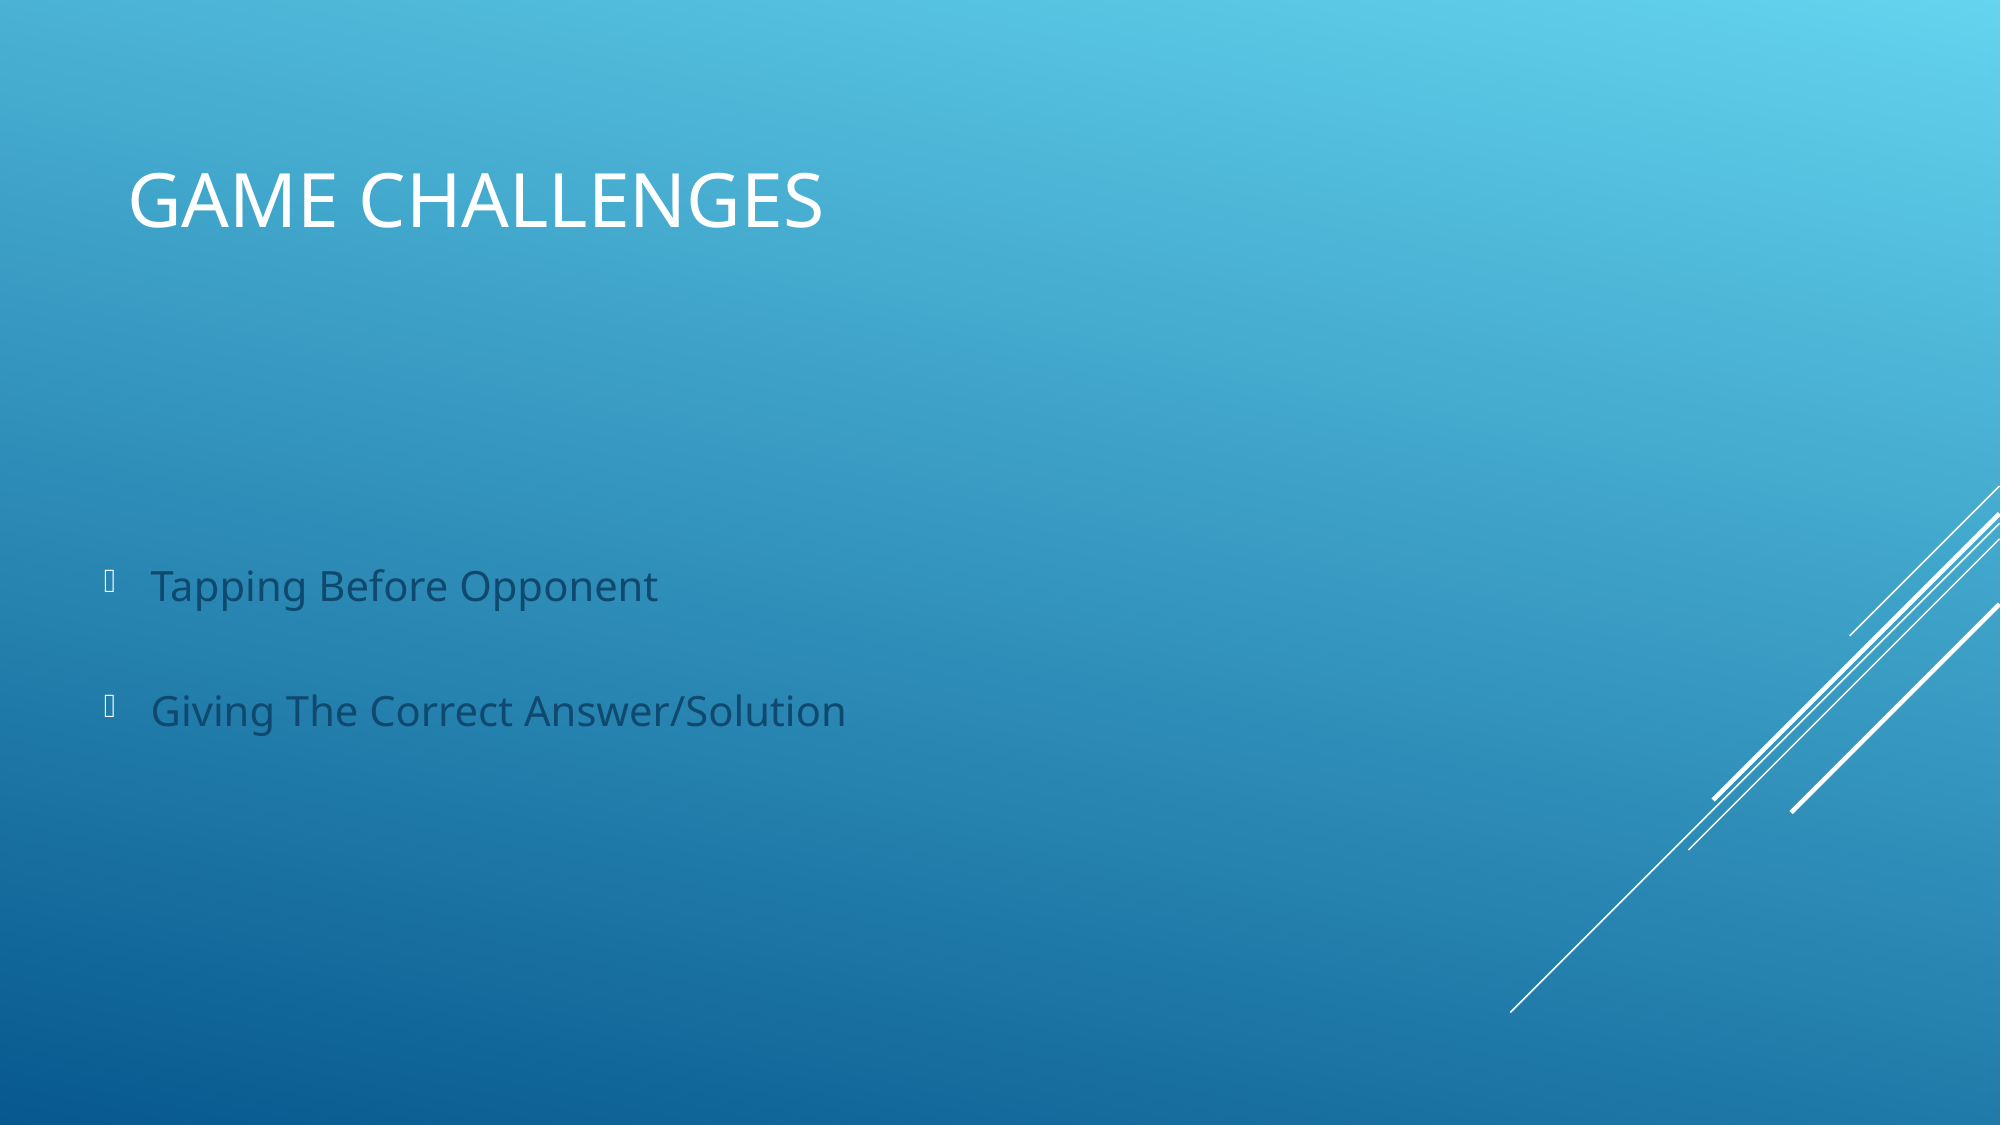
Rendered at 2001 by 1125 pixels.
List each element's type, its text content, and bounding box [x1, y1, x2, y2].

title Game Challenges [112, 74, 1513, 322]
list Tapping Before Opponent Giving The Correct Answer/Solution [88, 350, 1489, 944]
